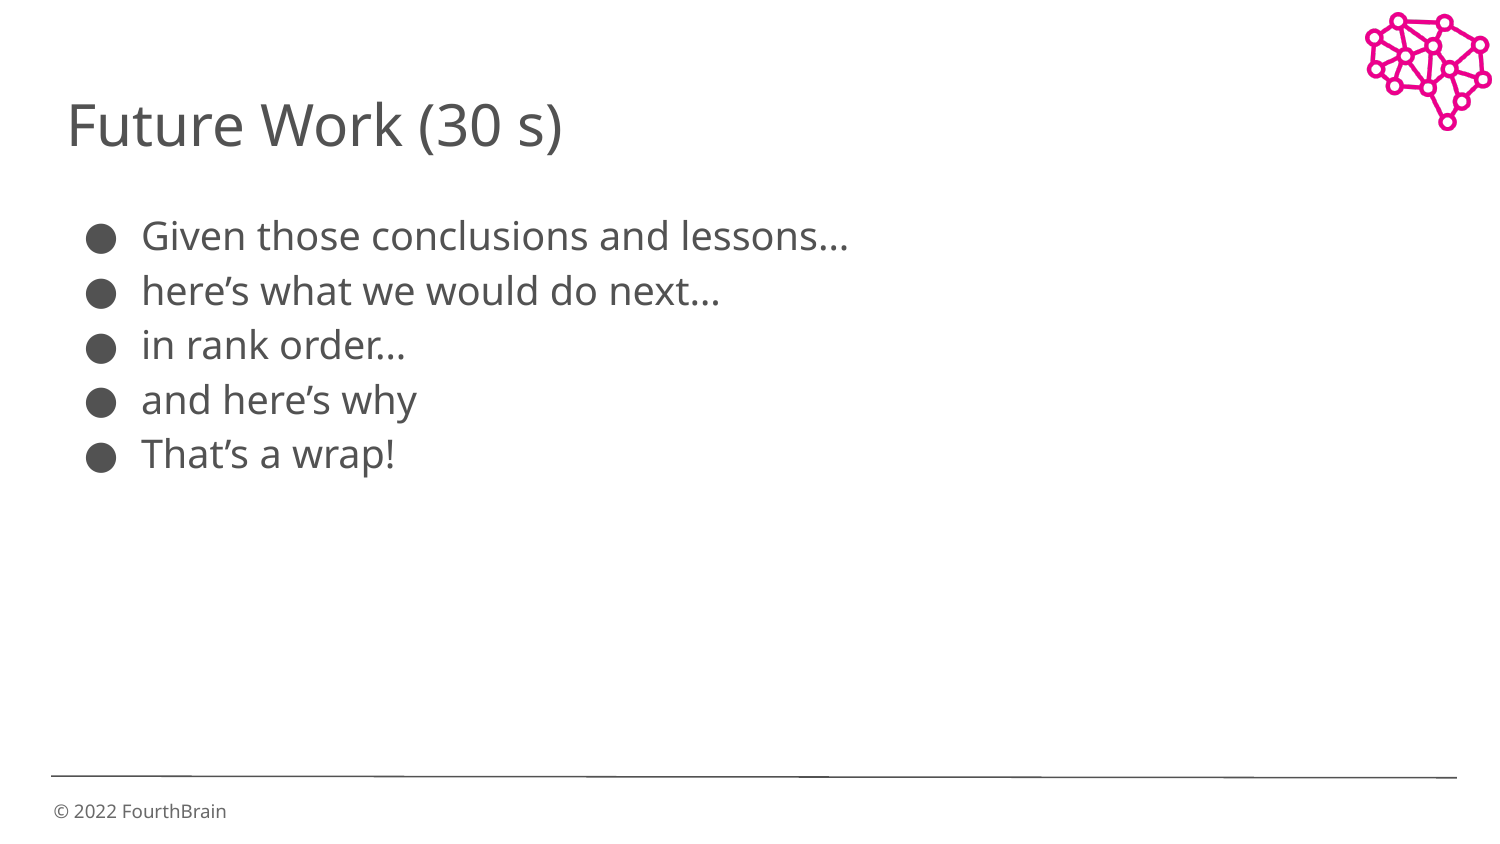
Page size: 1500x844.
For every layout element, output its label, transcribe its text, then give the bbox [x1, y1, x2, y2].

list Given those conclusions and lessons… here’s what we would do next… in rank order… and here’s why That’s a wrap! [51, 189, 1449, 750]
picture [1365, 12, 1492, 131]
title Future Work (30 s) [51, 72, 1449, 167]
